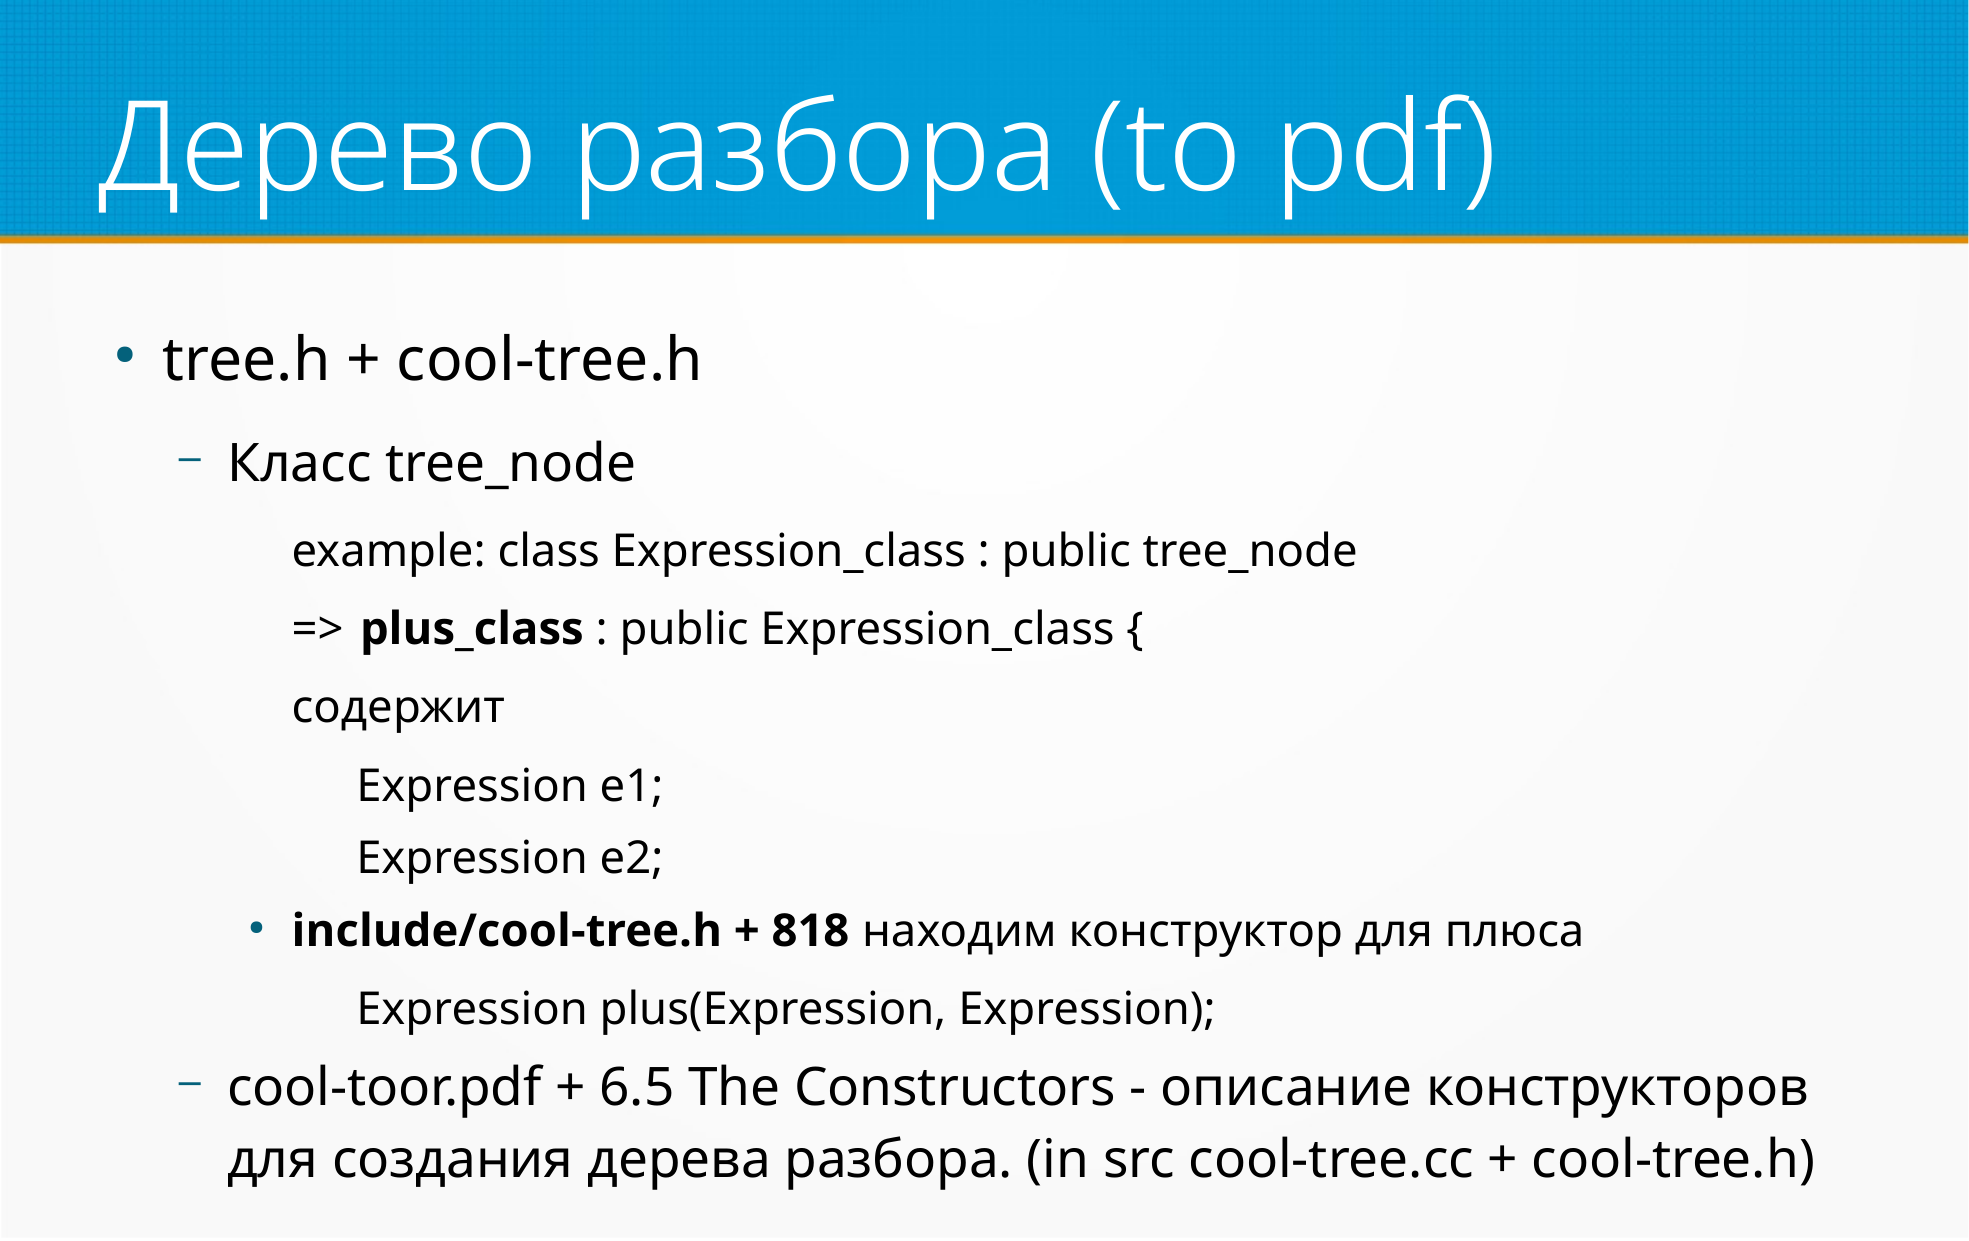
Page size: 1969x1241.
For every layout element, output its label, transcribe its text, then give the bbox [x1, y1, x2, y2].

list tree.h + cool-tree.h Класс tree_node example: class Expression_class : public tree_node => plus_class : public Expression_class { содержит Expression e1; Expression e2; include/cool-tree.h + 818 находим конструктор для плюса Expression plus(Expression, Expression); cool-toor.pdf + 6.5 The Constructors - описание конструкторов для создания дерева разбора. (in src cool-tree.cc + cool-tree.h) [98, 315, 1861, 1201]
picture [0, 233, 1969, 1241]
title Дерево разбора (to pdf) [98, 19, 1870, 227]
